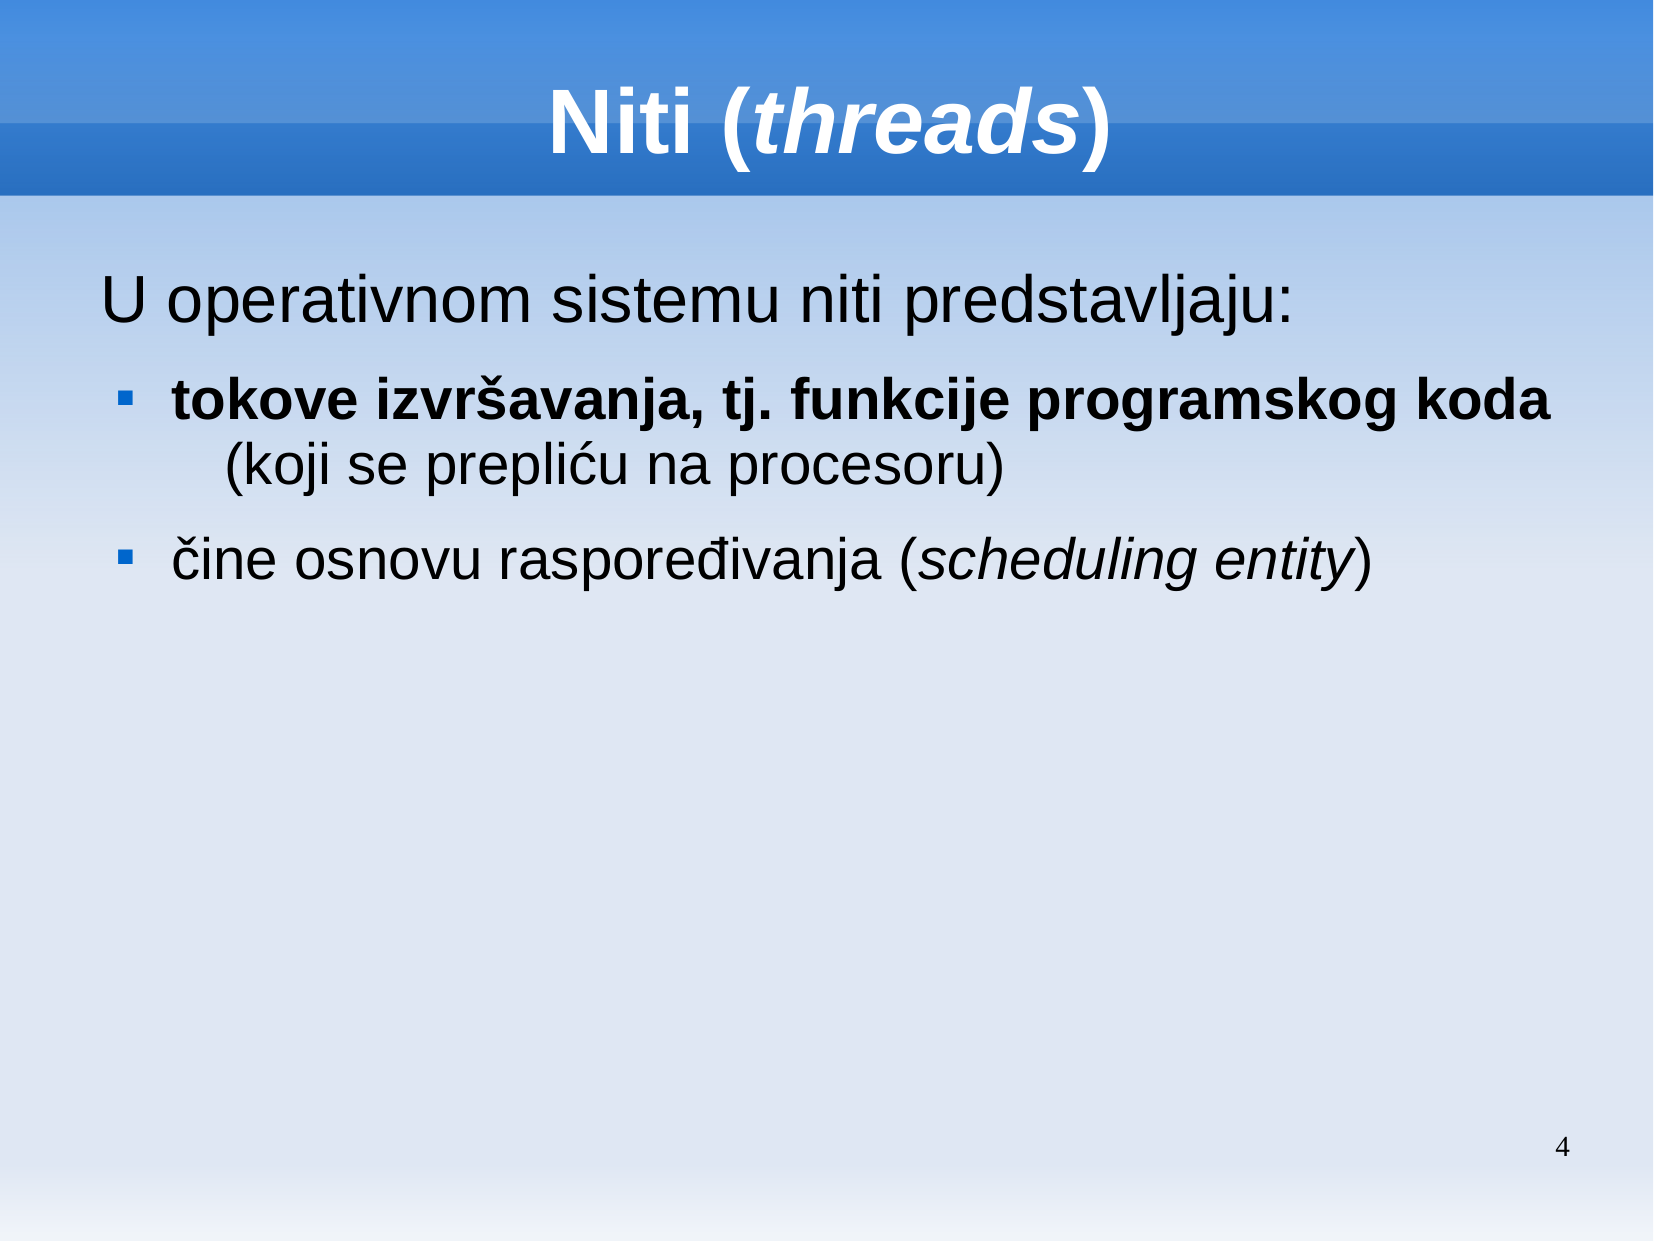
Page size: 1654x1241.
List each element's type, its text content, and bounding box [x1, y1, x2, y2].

picture [0, 0, 1654, 1241]
title Niti (threads) [86, 25, 1575, 218]
list U operativnom sistemu niti predstavljaju: tokove izvršavanja, tj. funkcije programskog koda (koji se prepliću na procesoru) čine osnovu raspoređivanja (scheduling entity) [82, 262, 1613, 1067]
